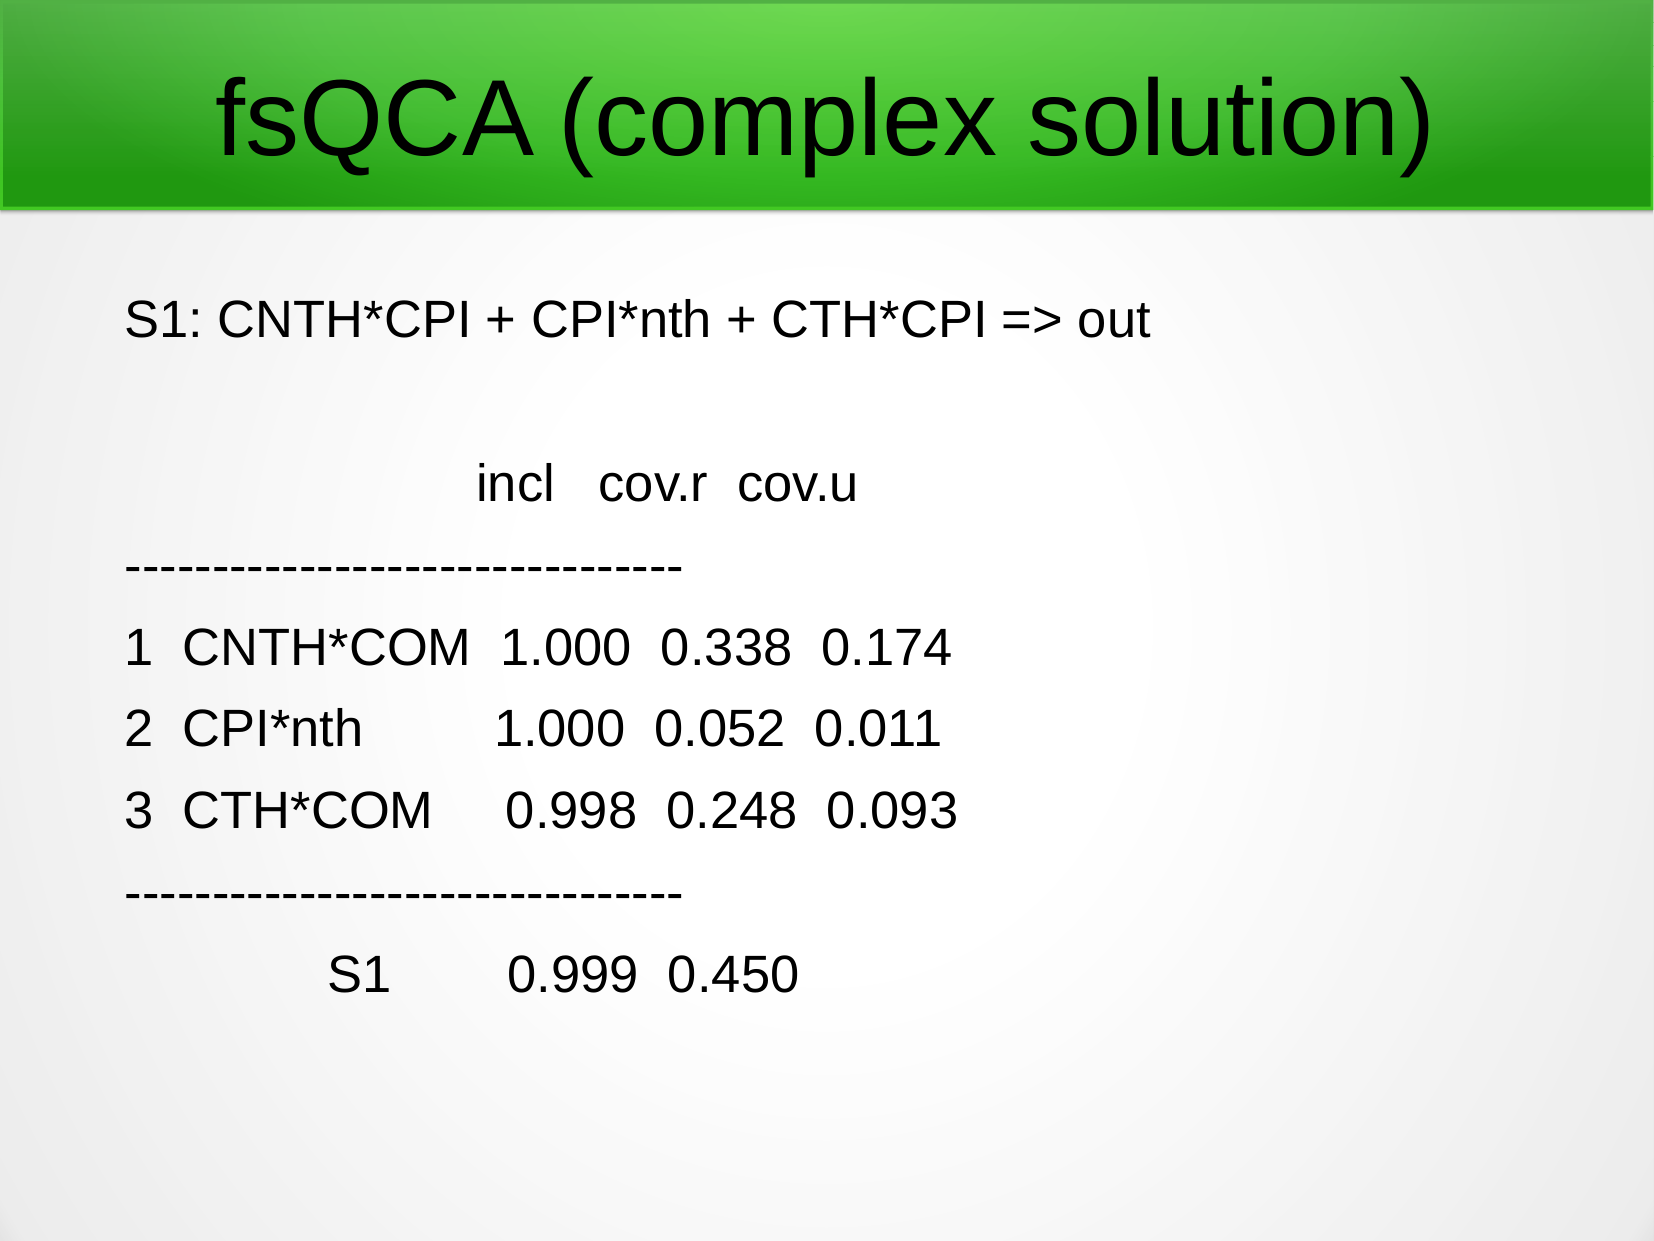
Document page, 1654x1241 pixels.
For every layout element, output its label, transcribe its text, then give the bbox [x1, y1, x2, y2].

list S1: CNTH*CPI + CPI*nth + CTH*CPI => out incl cov.r cov.u -------------------------------- 1 CNTH*COM 1.000 0.338 0.174 2 CPI*nth 1.000 0.052 0.011 3 CTH*COM 0.998 0.248 0.093 -------------------------------- S1 0.999 0.450 [82, 290, 1571, 1010]
title fsQCA (complex solution) [82, 47, 1571, 189]
